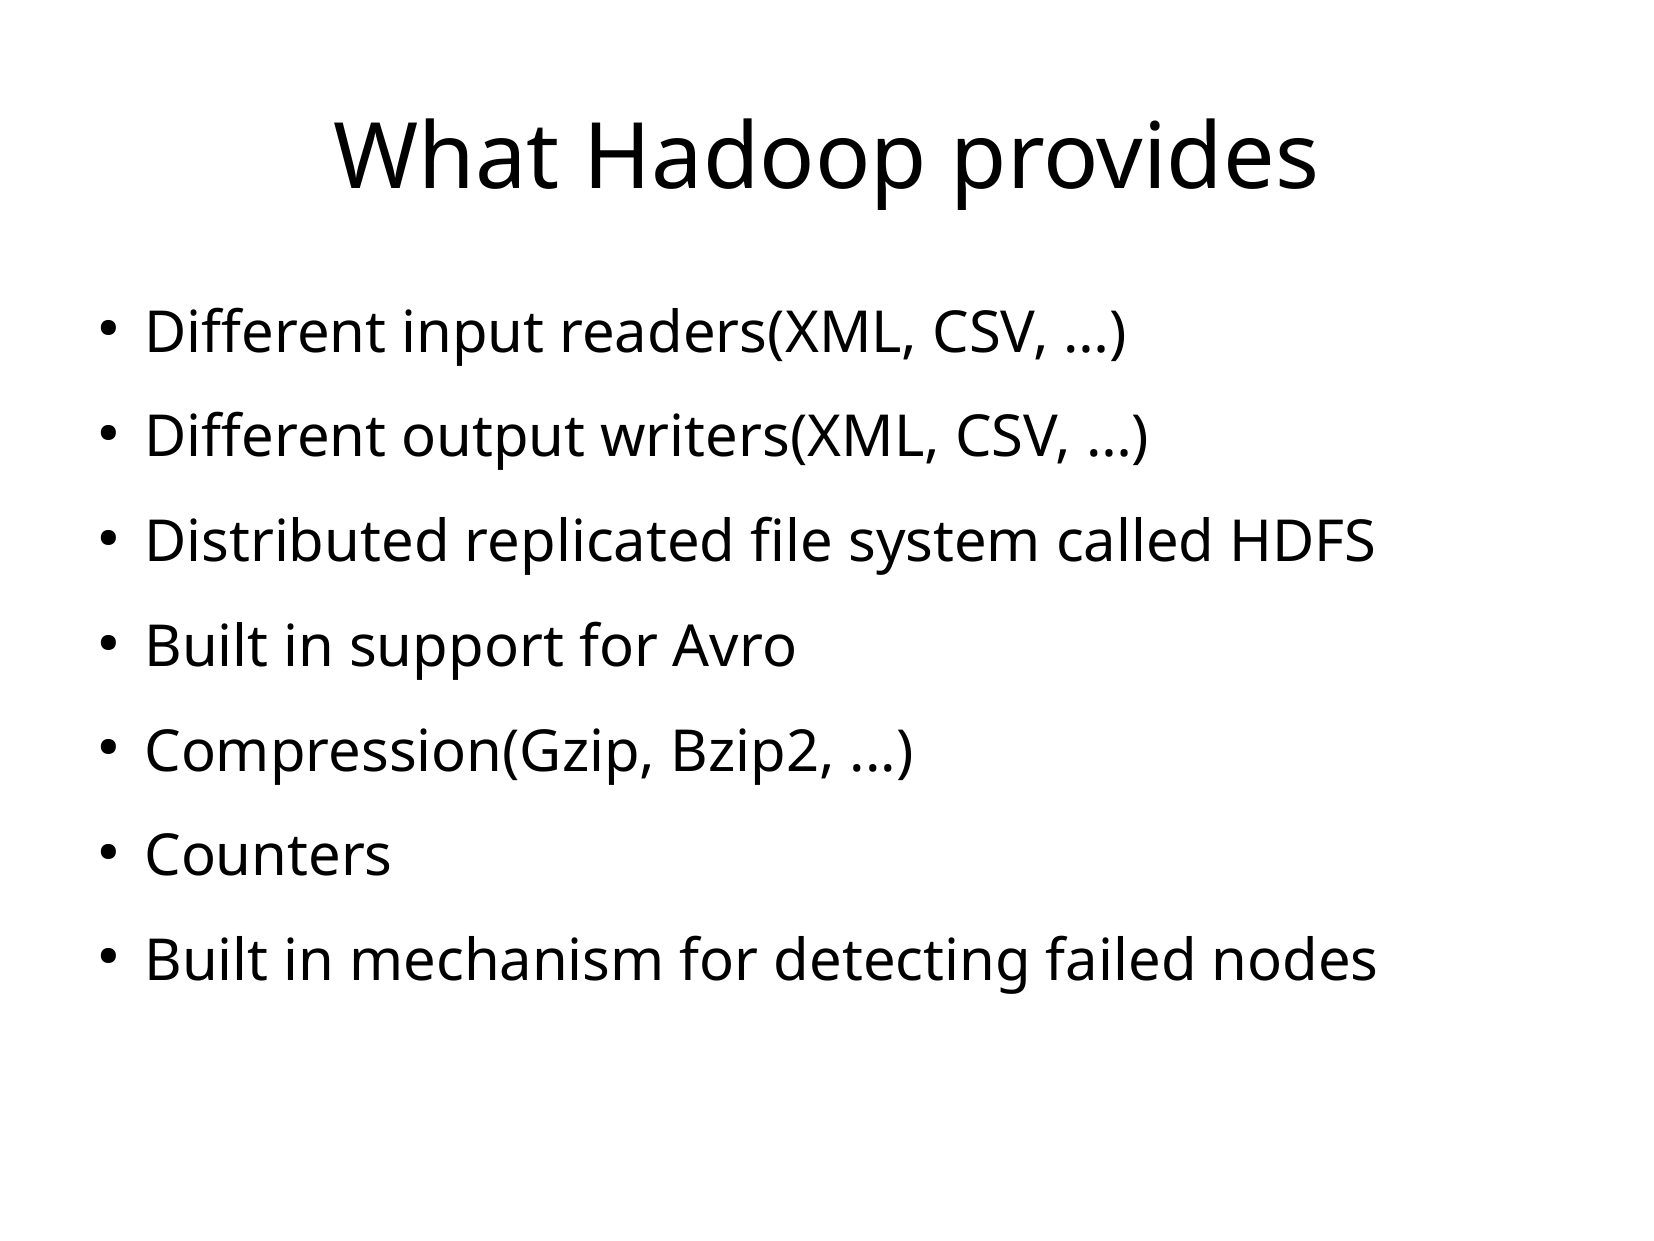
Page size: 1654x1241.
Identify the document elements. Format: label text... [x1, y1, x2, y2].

title What Hadoop provides [82, 49, 1571, 257]
list Different input readers(XML, CSV, …) Different output writers(XML, CSV, …) Distributed replicated file system called HDFS Built in support for Avro Compression(Gzip, Bzip2, ...) Counters Built in mechanism for detecting failed nodes [82, 290, 1538, 1010]
